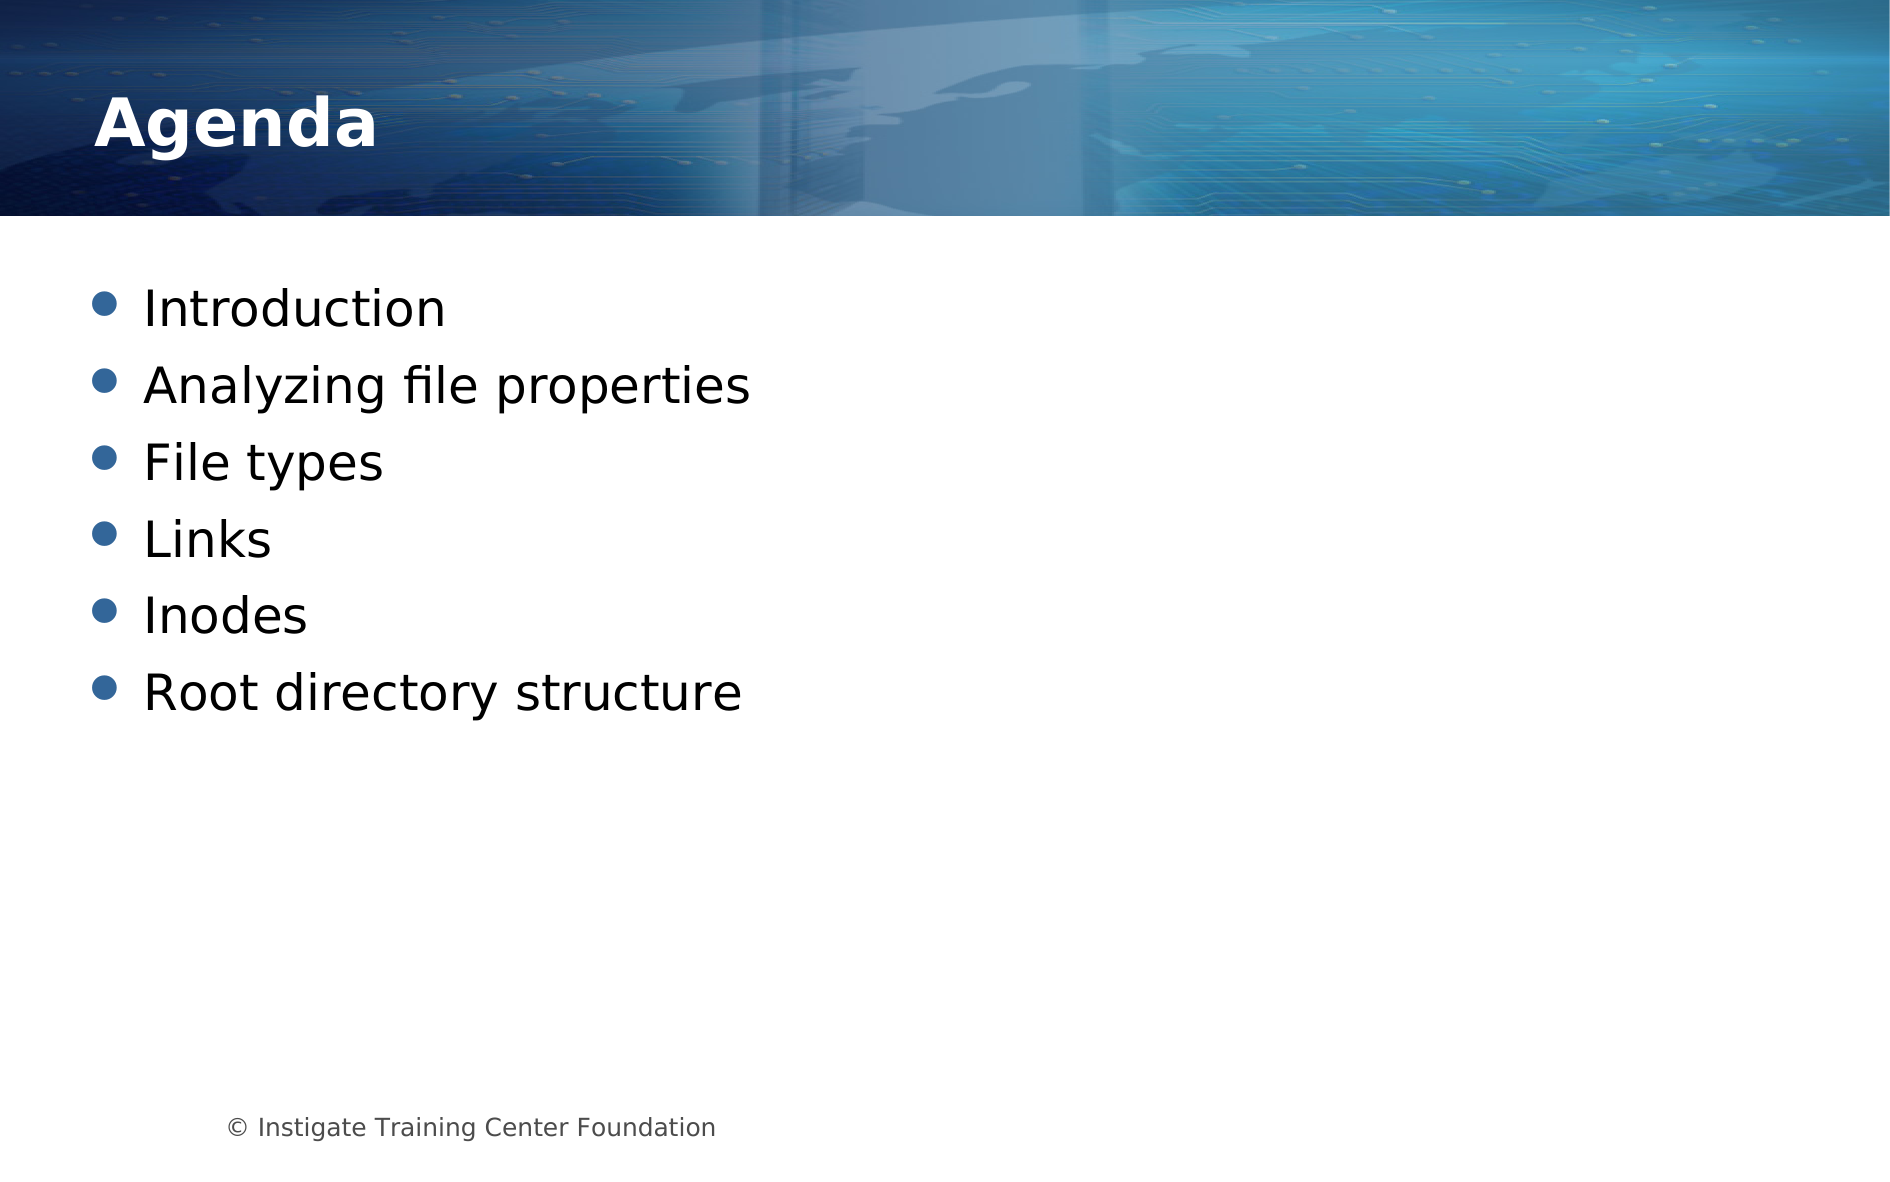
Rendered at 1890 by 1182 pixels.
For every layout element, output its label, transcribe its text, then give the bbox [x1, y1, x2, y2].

picture [0, 0, 1890, 216]
list Introduction Analyzing file properties File types Links Inodes Root directory structure [88, 280, 1838, 1106]
title Agenda [94, 47, 1793, 217]
